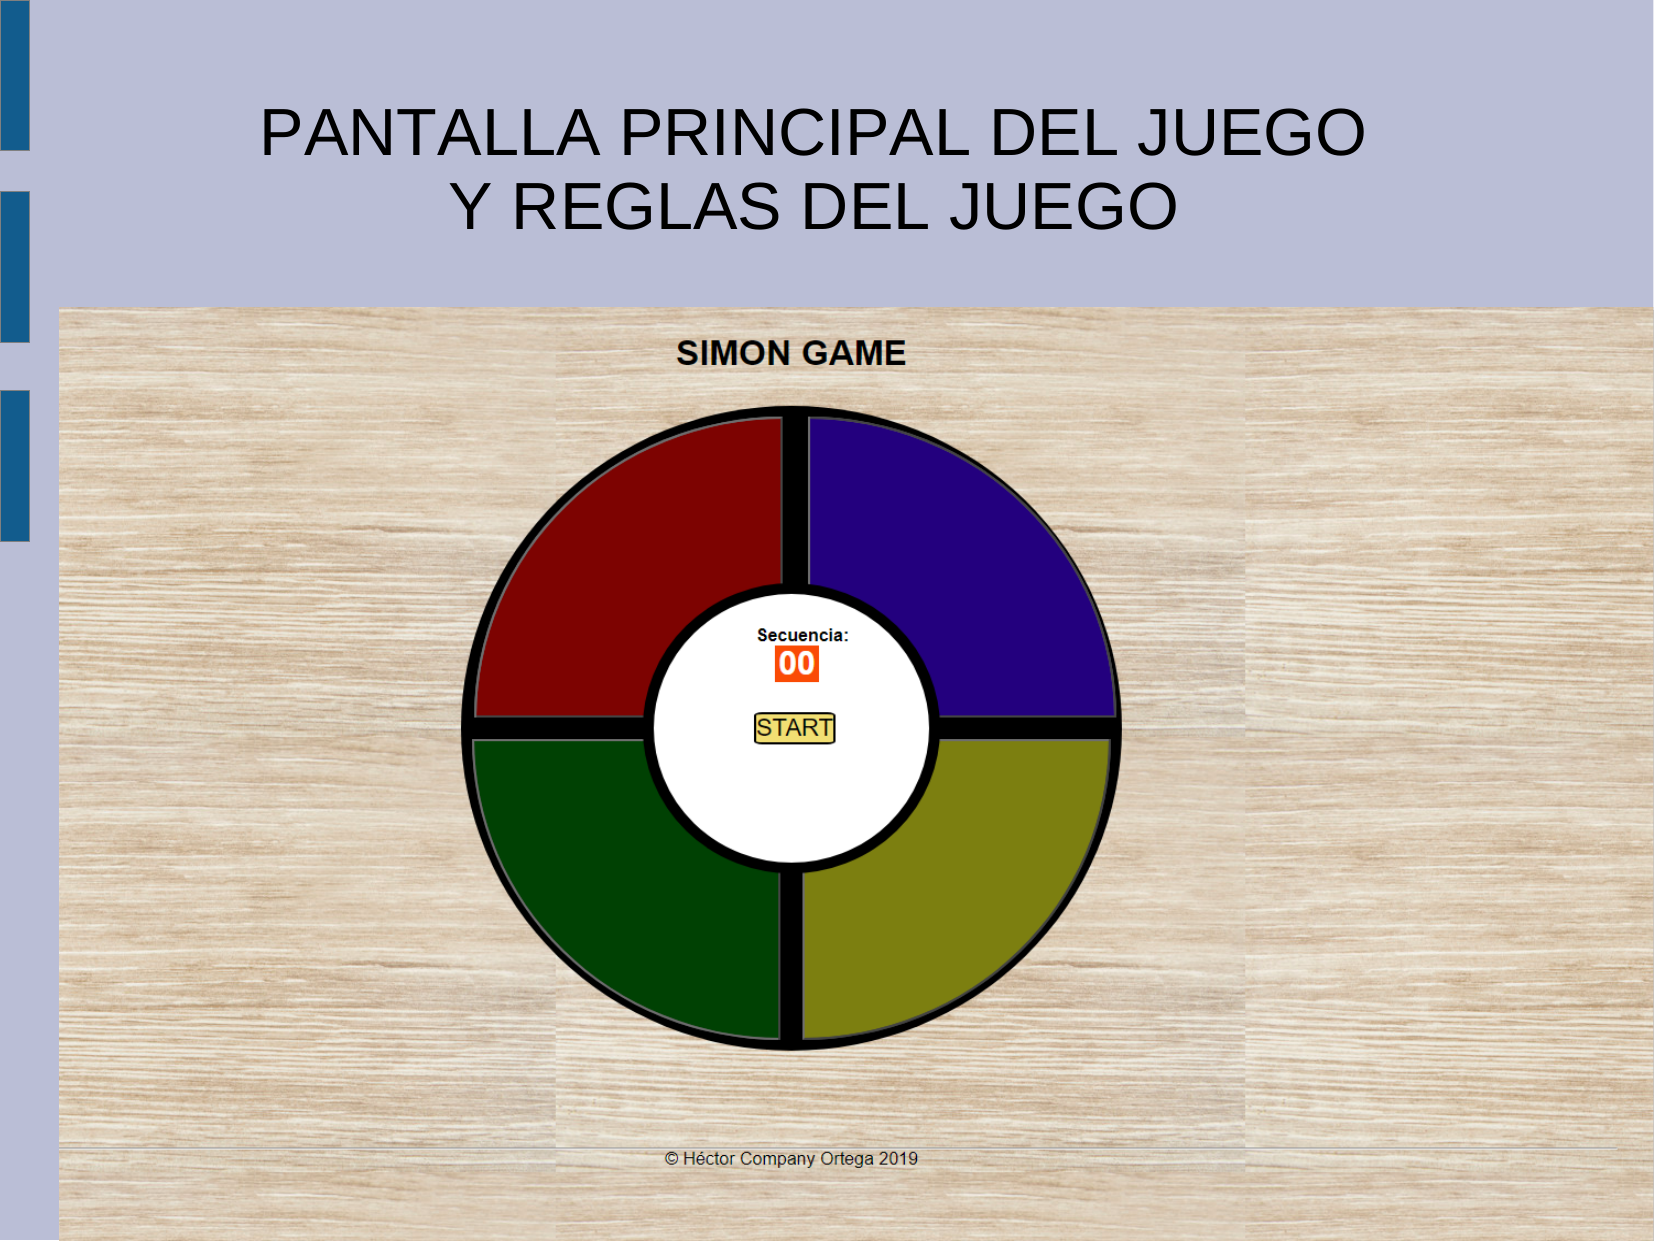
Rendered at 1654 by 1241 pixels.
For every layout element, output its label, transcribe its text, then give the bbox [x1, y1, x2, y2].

picture [59, 307, 1654, 1241]
text_box PANTALLA PRINCIPAL DEL JUEGO Y REGLAS DEL JUEGO [259, 94, 1441, 244]
